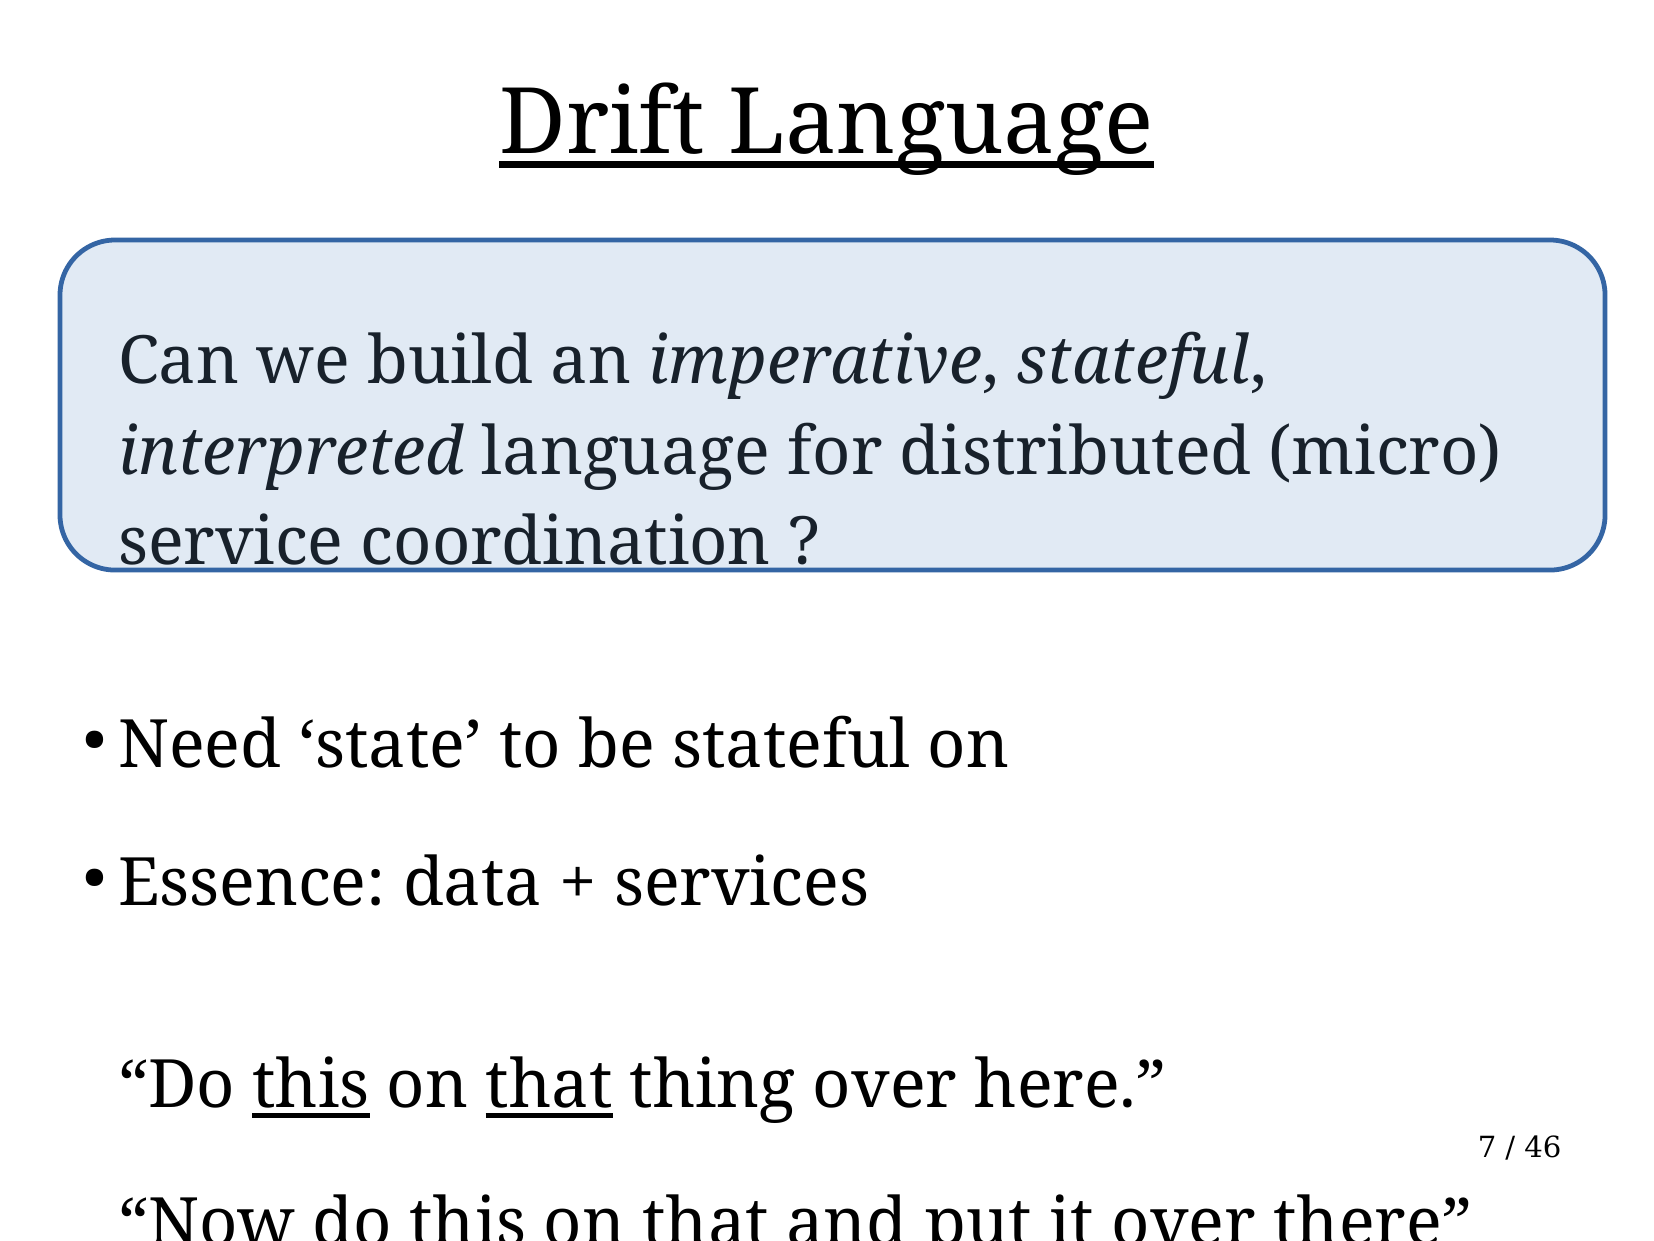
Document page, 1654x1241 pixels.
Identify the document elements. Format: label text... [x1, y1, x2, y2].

title Drift Language [82, 15, 1571, 223]
text_box [60, 240, 1606, 571]
subtitle Can we build an imperative, stateful, interpreted language for distributed (micro) service coordination ? Need ‘state’ to be stateful on Essence: data + services “Do this on that thing over here.” “Now do this on that and put it over there” [82, 560, 1571, 1157]
